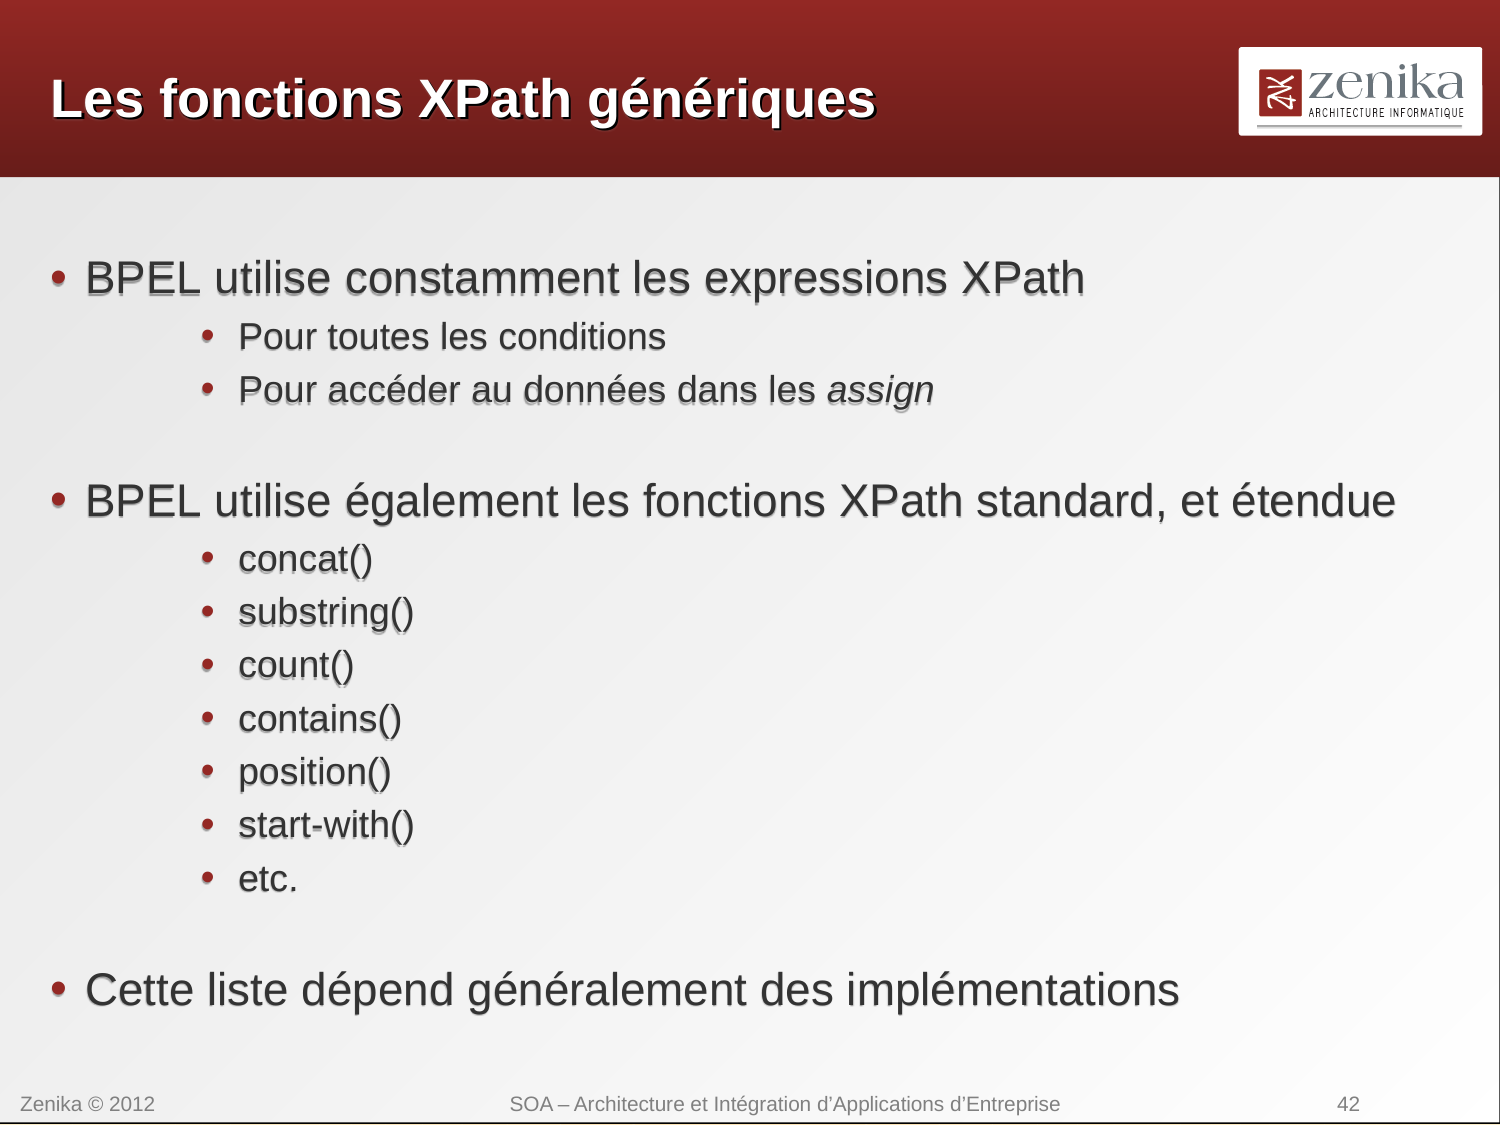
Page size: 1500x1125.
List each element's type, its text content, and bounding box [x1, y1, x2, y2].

subtitle BPEL utilise constamment les expressions XPath Pour toutes les conditions Pour accéder au données dans les assign BPEL utilise également les fonctions XPath standard, et étendue concat() substring() count() contains() position() start-with() etc. Cette liste dépend généralement des implémentations [50, 249, 1435, 1084]
title Les fonctions XPath génériques [50, 22, 1206, 172]
